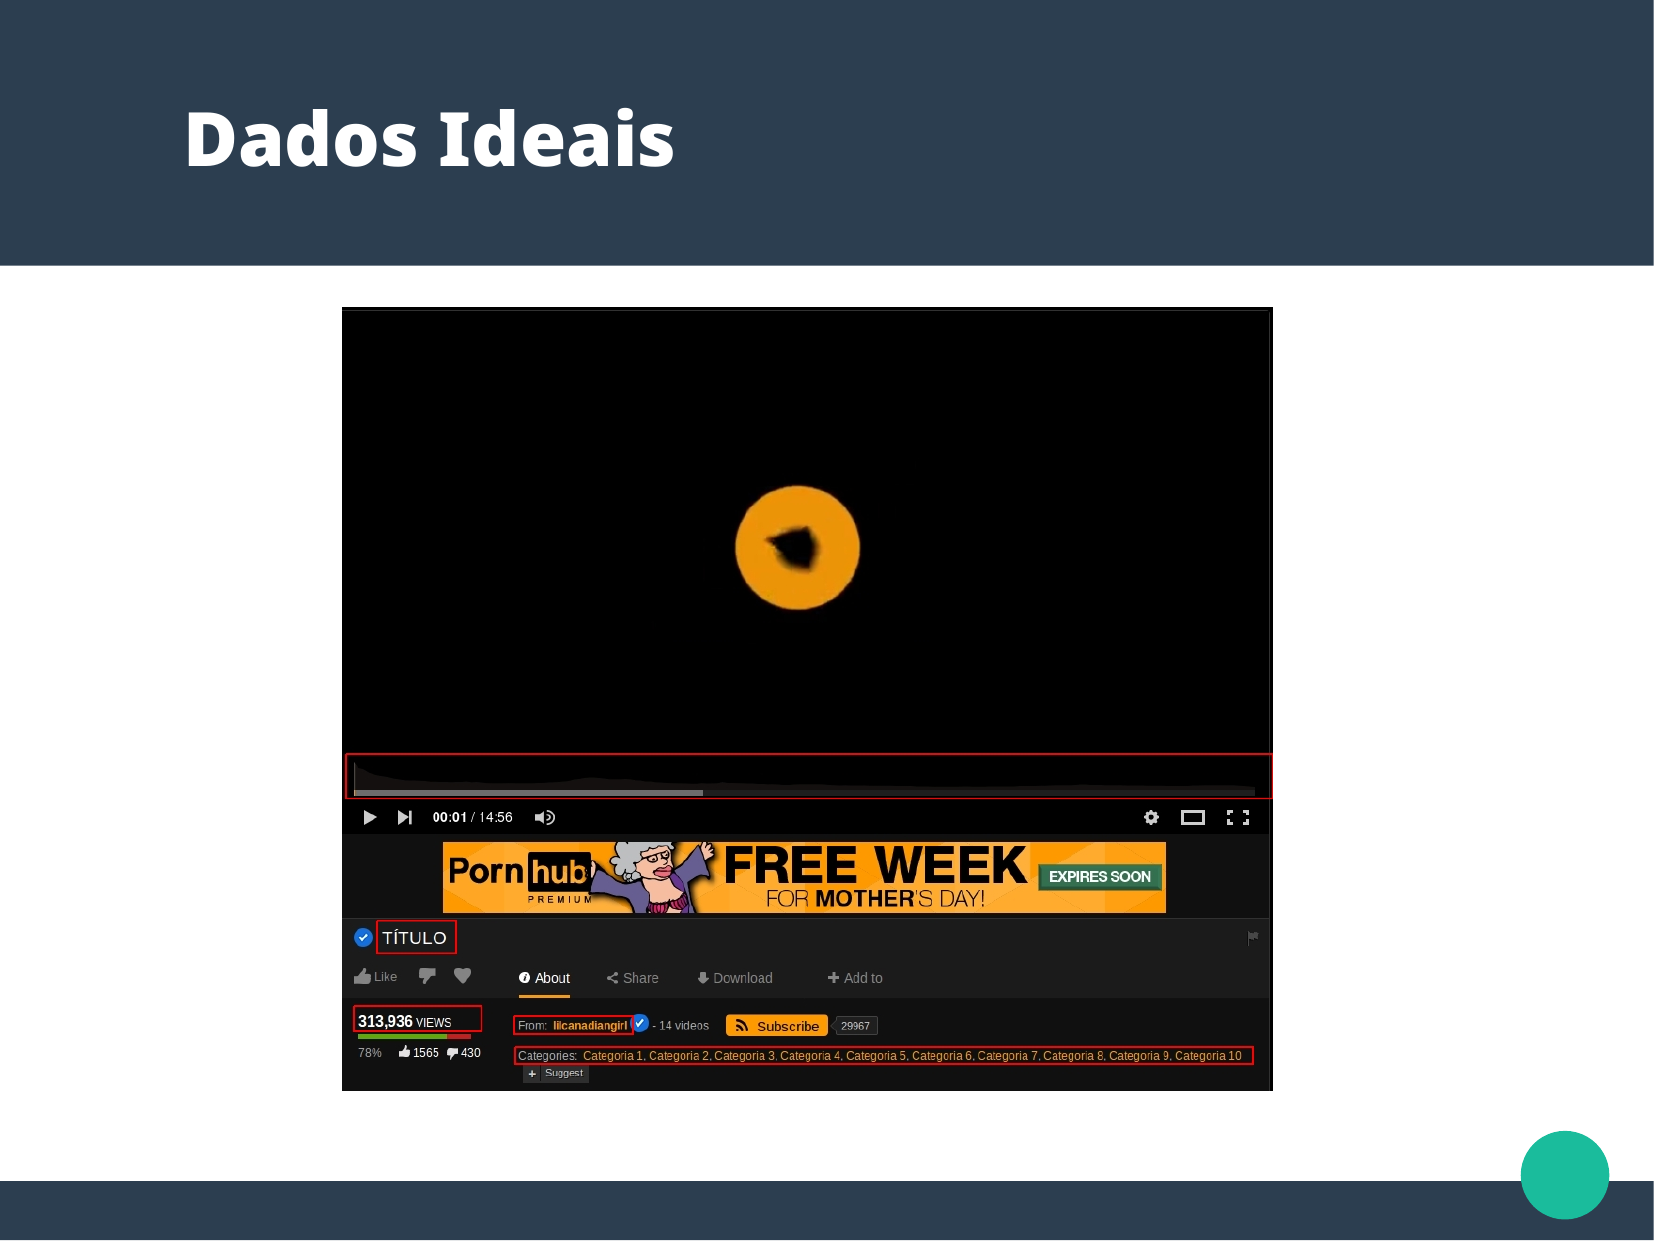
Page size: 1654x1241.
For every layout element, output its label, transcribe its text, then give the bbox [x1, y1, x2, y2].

title Dados Ideais [183, 59, 1447, 217]
picture [342, 307, 1273, 1091]
